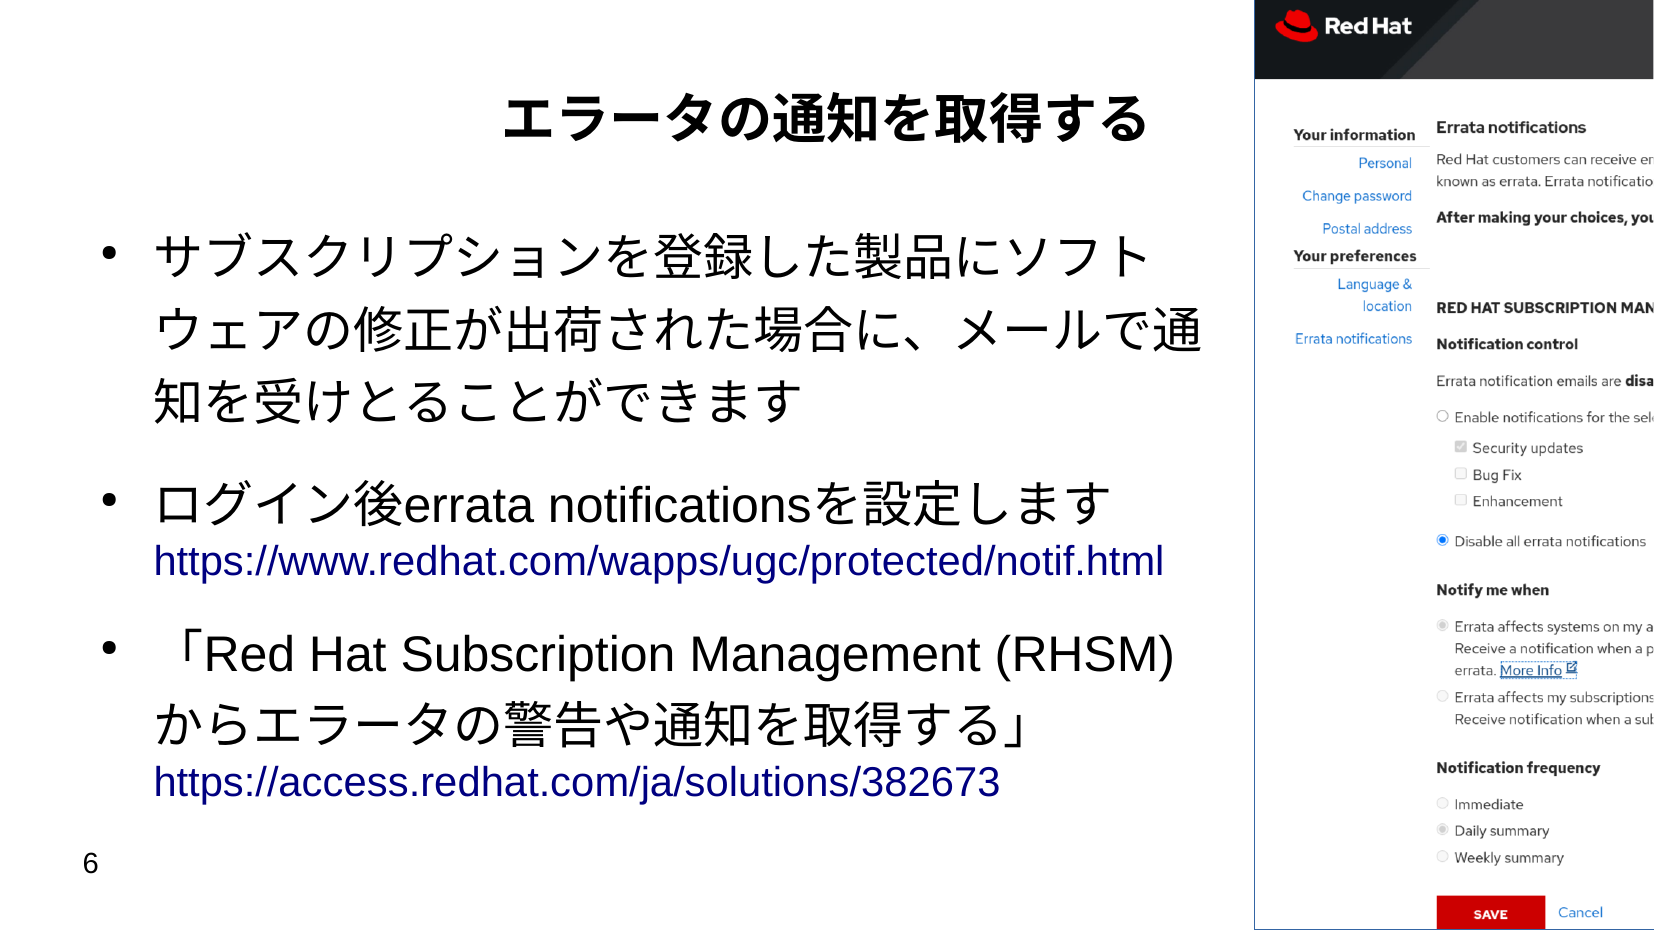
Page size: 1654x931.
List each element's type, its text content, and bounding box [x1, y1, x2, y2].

list サブスクリプションを登録した製品にソフトウェアの修正が出荷された場合に、メールで通知を受けとることができます ログイン後errata notificationsを設定します https://www.redhat.com/wapps/ugc/protected/notif.html 「Red Hat Subscription Management (RHSM) からエラータの警告や通知を取得する」https://access.redhat.com/ja/solutions/382673 [82, 217, 1226, 813]
picture [1254, 0, 1654, 930]
title エラータの通知を取得する [82, 37, 1254, 193]
